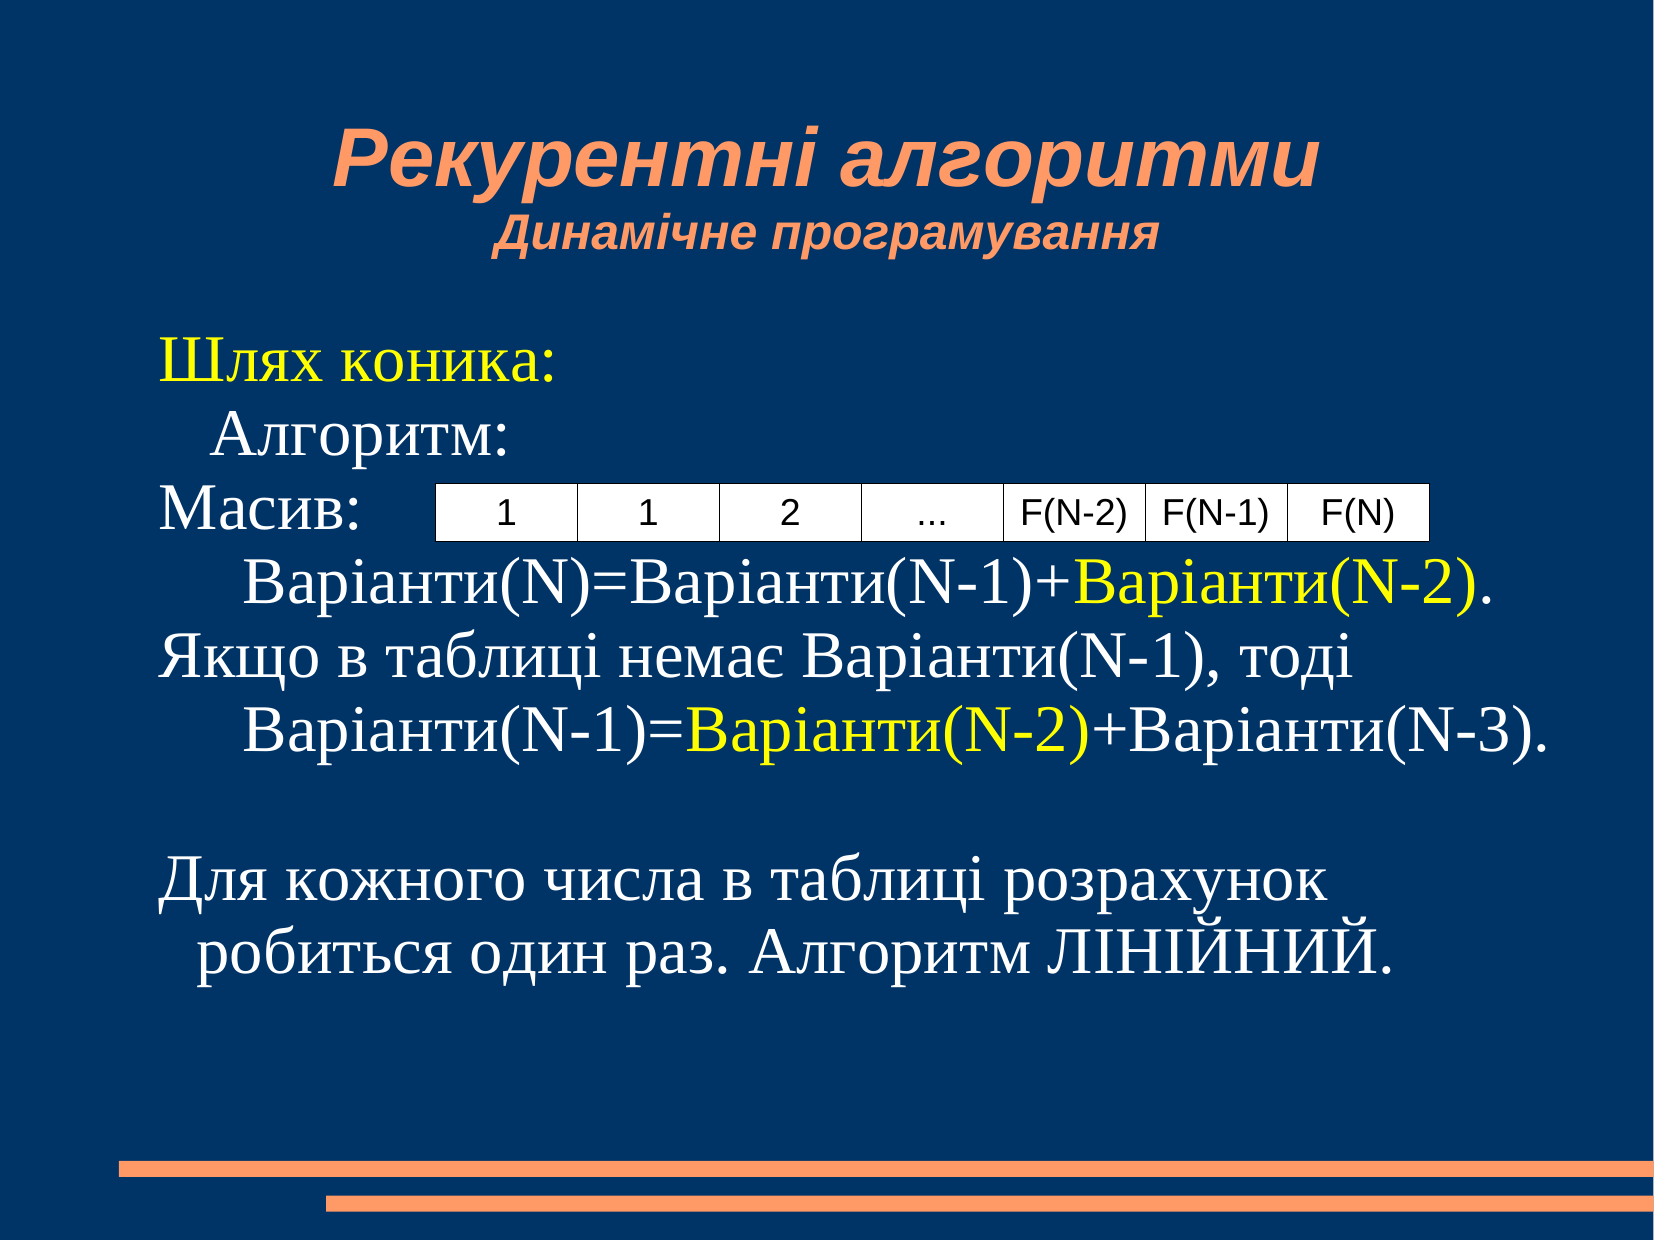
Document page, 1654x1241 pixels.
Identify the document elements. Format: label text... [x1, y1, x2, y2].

table_header 2 [720, 484, 861, 541]
table_header ... [862, 484, 1003, 541]
table_header 1 [578, 484, 719, 541]
title Рекурентні алгоритми Динамічне програмування [121, 46, 1534, 325]
table_header F(N) [1288, 484, 1429, 541]
table_header F(N-2) [1004, 484, 1145, 541]
list Шлях коника: Алгоритм: Масив: Варіанти(N)=Варіанти(N-1)+Варіанти(N-2). Якщо в таблиці немає Варіанти(N-1), тоді Варіанти(N-1)=Варіанти(N-2)+Варіанти(N-3). Для кожного числа в таблиці розрахунок робиться один раз. Алгоритм ЛІНІЙНИЙ. [121, 322, 1561, 1132]
table_header 1 [436, 484, 577, 541]
table_header F(N-1) [1146, 484, 1287, 541]
